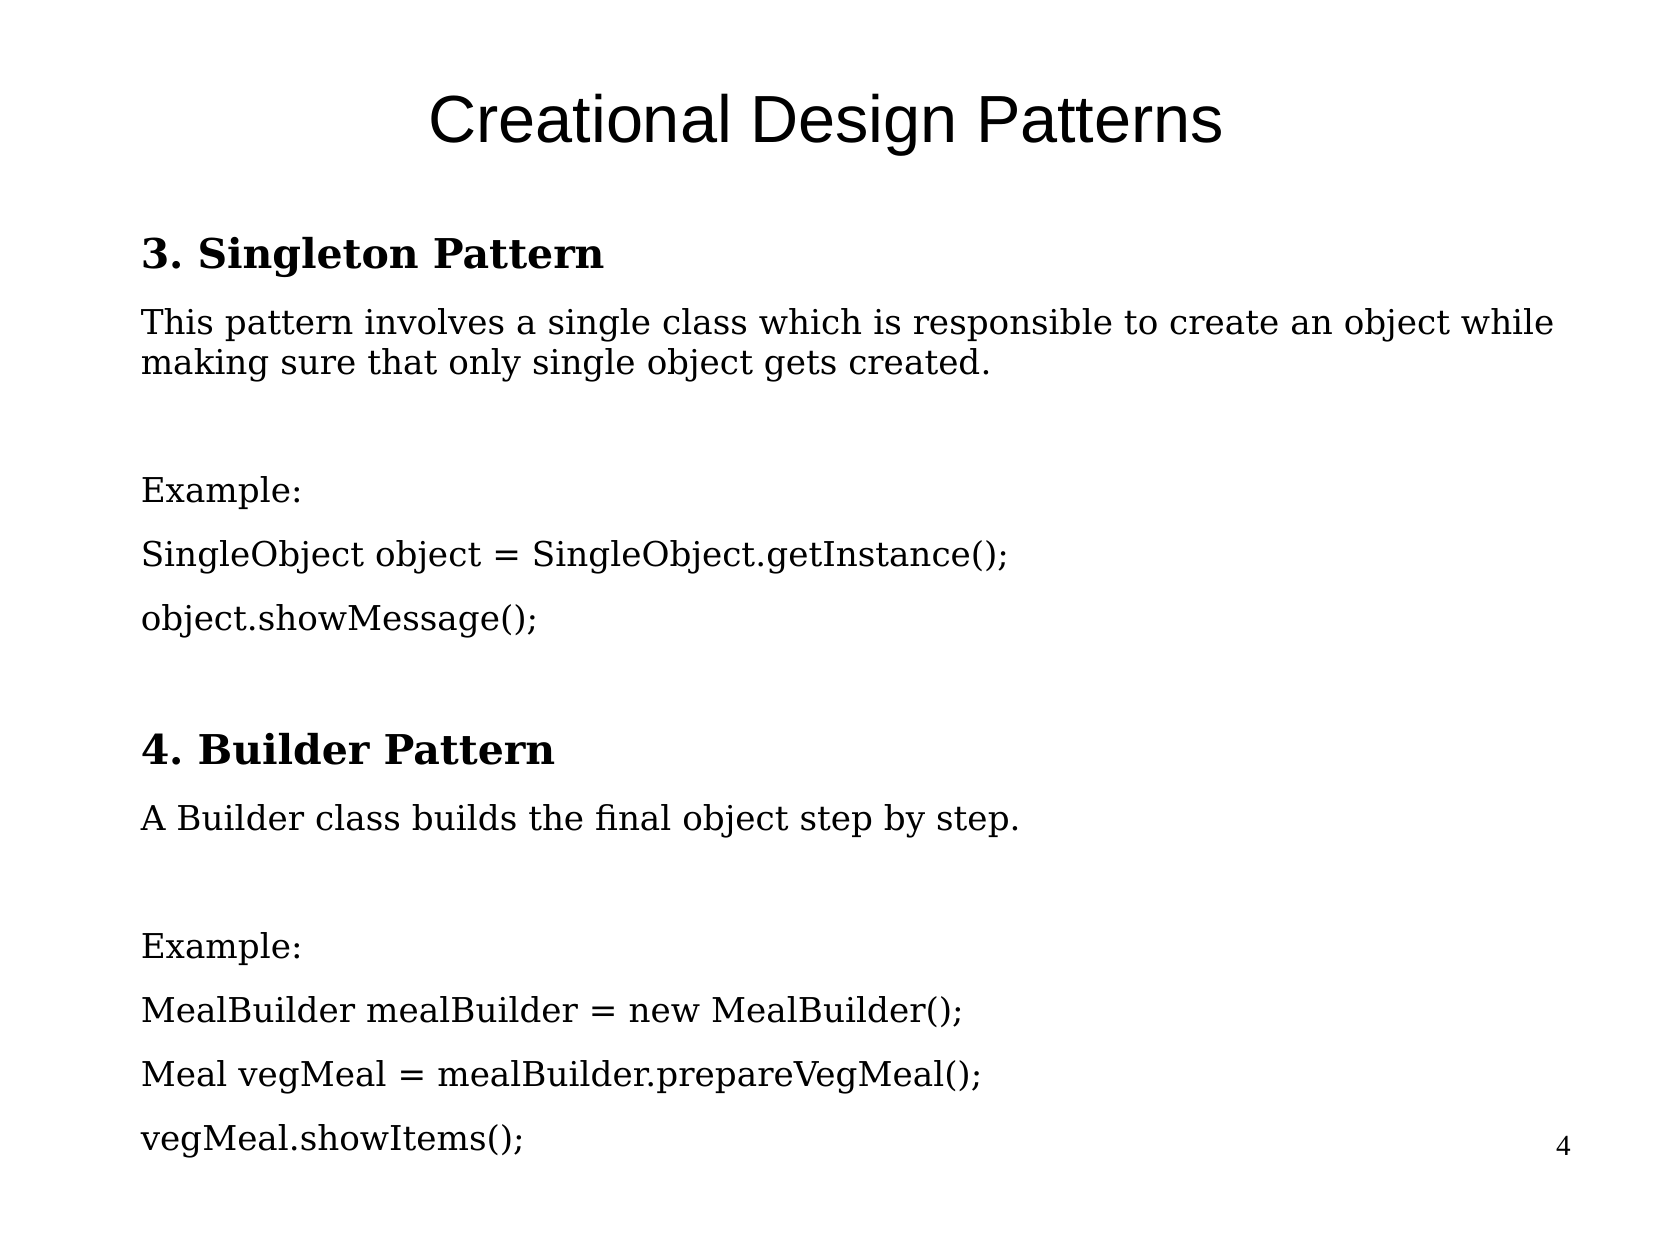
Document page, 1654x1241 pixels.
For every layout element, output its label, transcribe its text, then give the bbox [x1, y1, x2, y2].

title Creational Design Patterns [82, 49, 1571, 189]
list 3. Singleton Pattern This pattern involves a single class which is responsible to create an object while making sure that only single object gets created. Example: SingleObject object = SingleObject.getInstance(); object.showMessage(); 4. Builder Pattern A Builder class builds the final object step by step. Example: MealBuilder mealBuilder = new MealBuilder(); Meal vegMeal = mealBuilder.prepareVegMeal(); vegMeal.showItems(); [82, 230, 1571, 1164]
